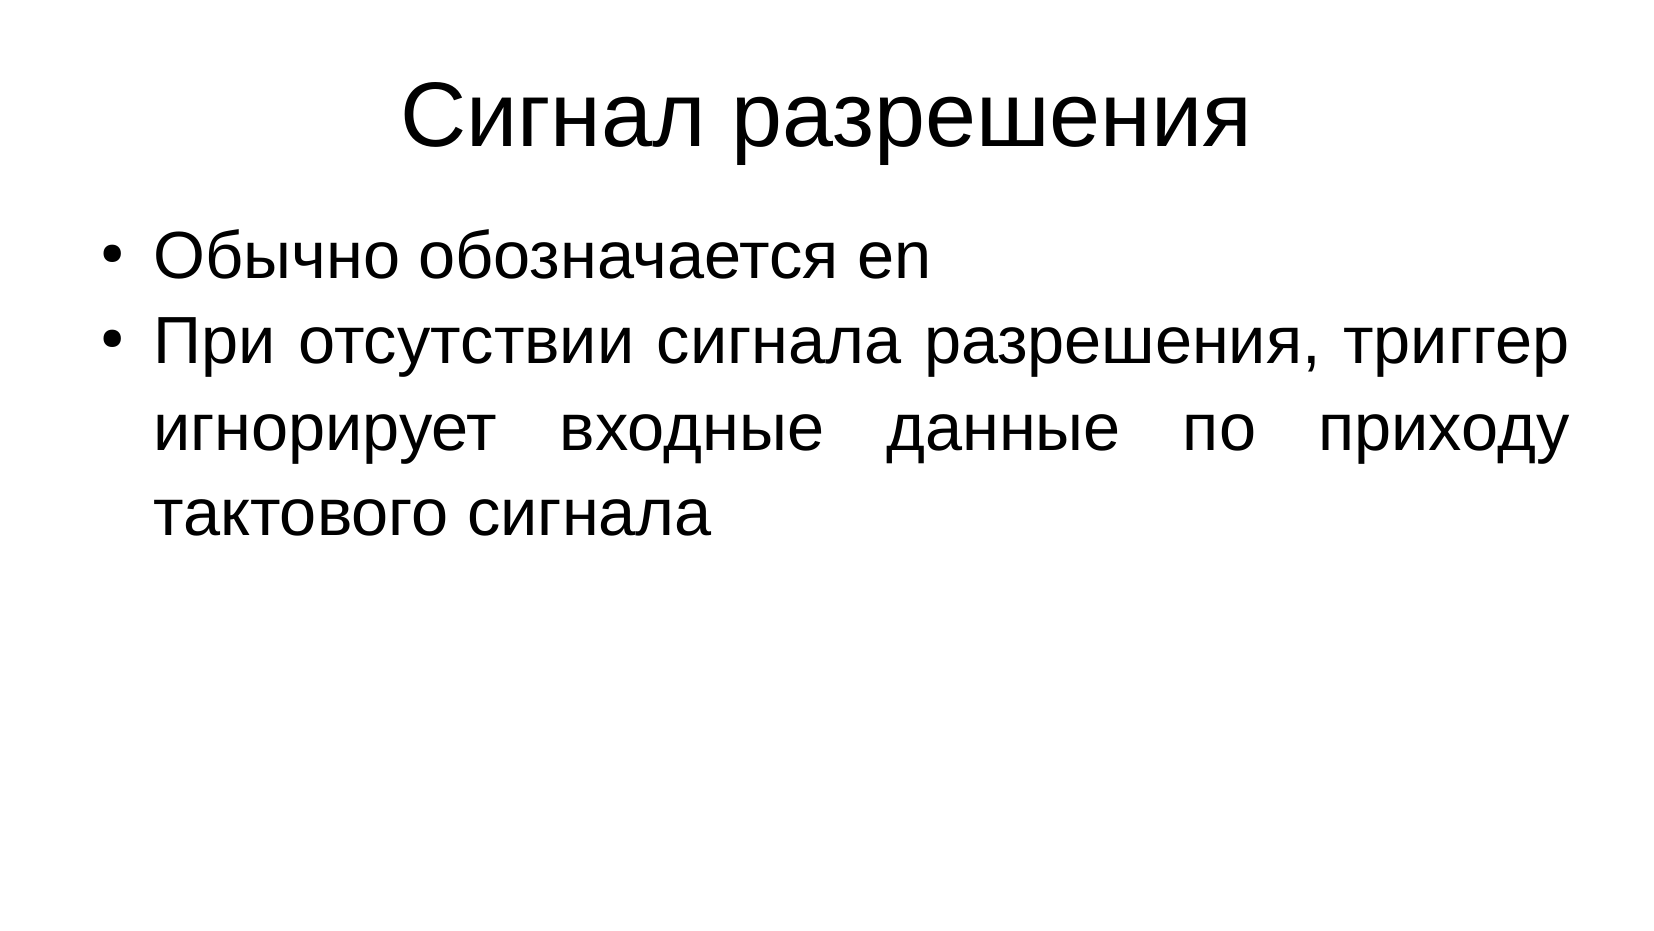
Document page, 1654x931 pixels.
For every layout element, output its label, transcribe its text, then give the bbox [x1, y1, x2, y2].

list Обычно обозначается en При отсутствии сигнала разрешения, триггер игнорирует входные данные по приходу тактового сигнала [82, 217, 1571, 758]
title Сигнал разрешения [82, 37, 1571, 193]
